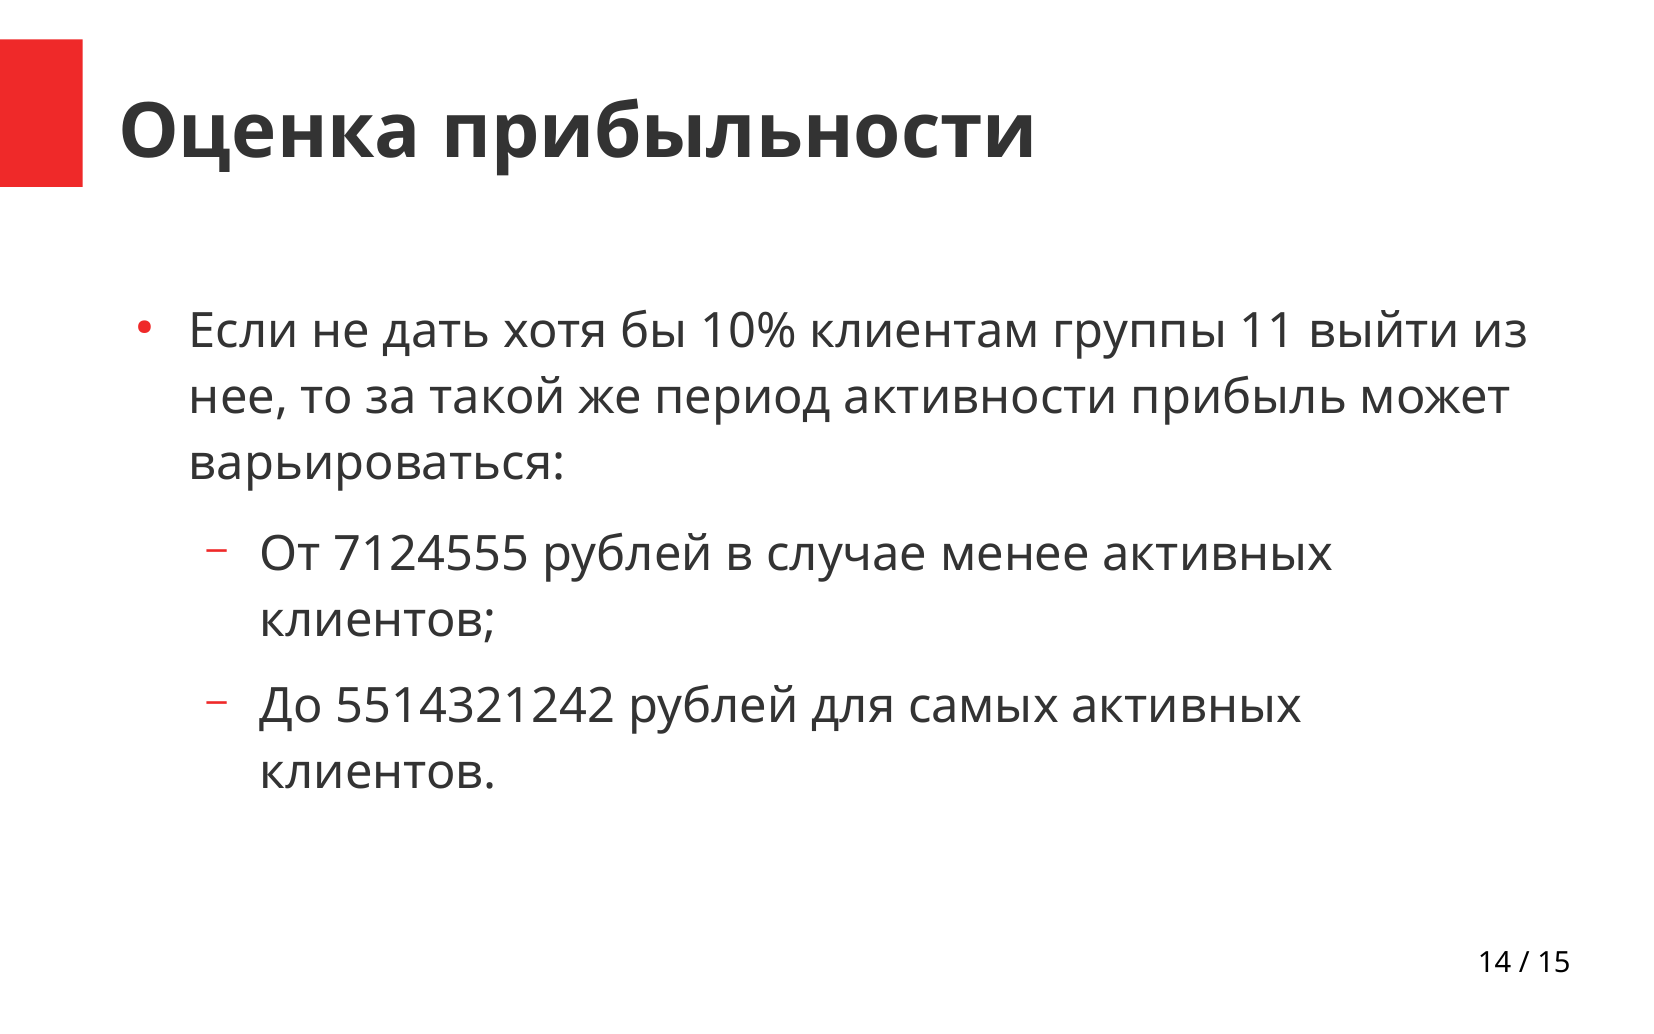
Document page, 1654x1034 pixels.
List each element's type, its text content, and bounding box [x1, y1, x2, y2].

list Если не дать хотя бы 10% клиентам группы 11 выйти из нее, то за такой же период активности прибыль может варьироваться: От 7124555 рублей в случае менее активных клиентов; До 5514321242 рублей для самых активных клиентов. [118, 295, 1536, 895]
title Оценка прибыльности [118, 41, 1571, 214]
